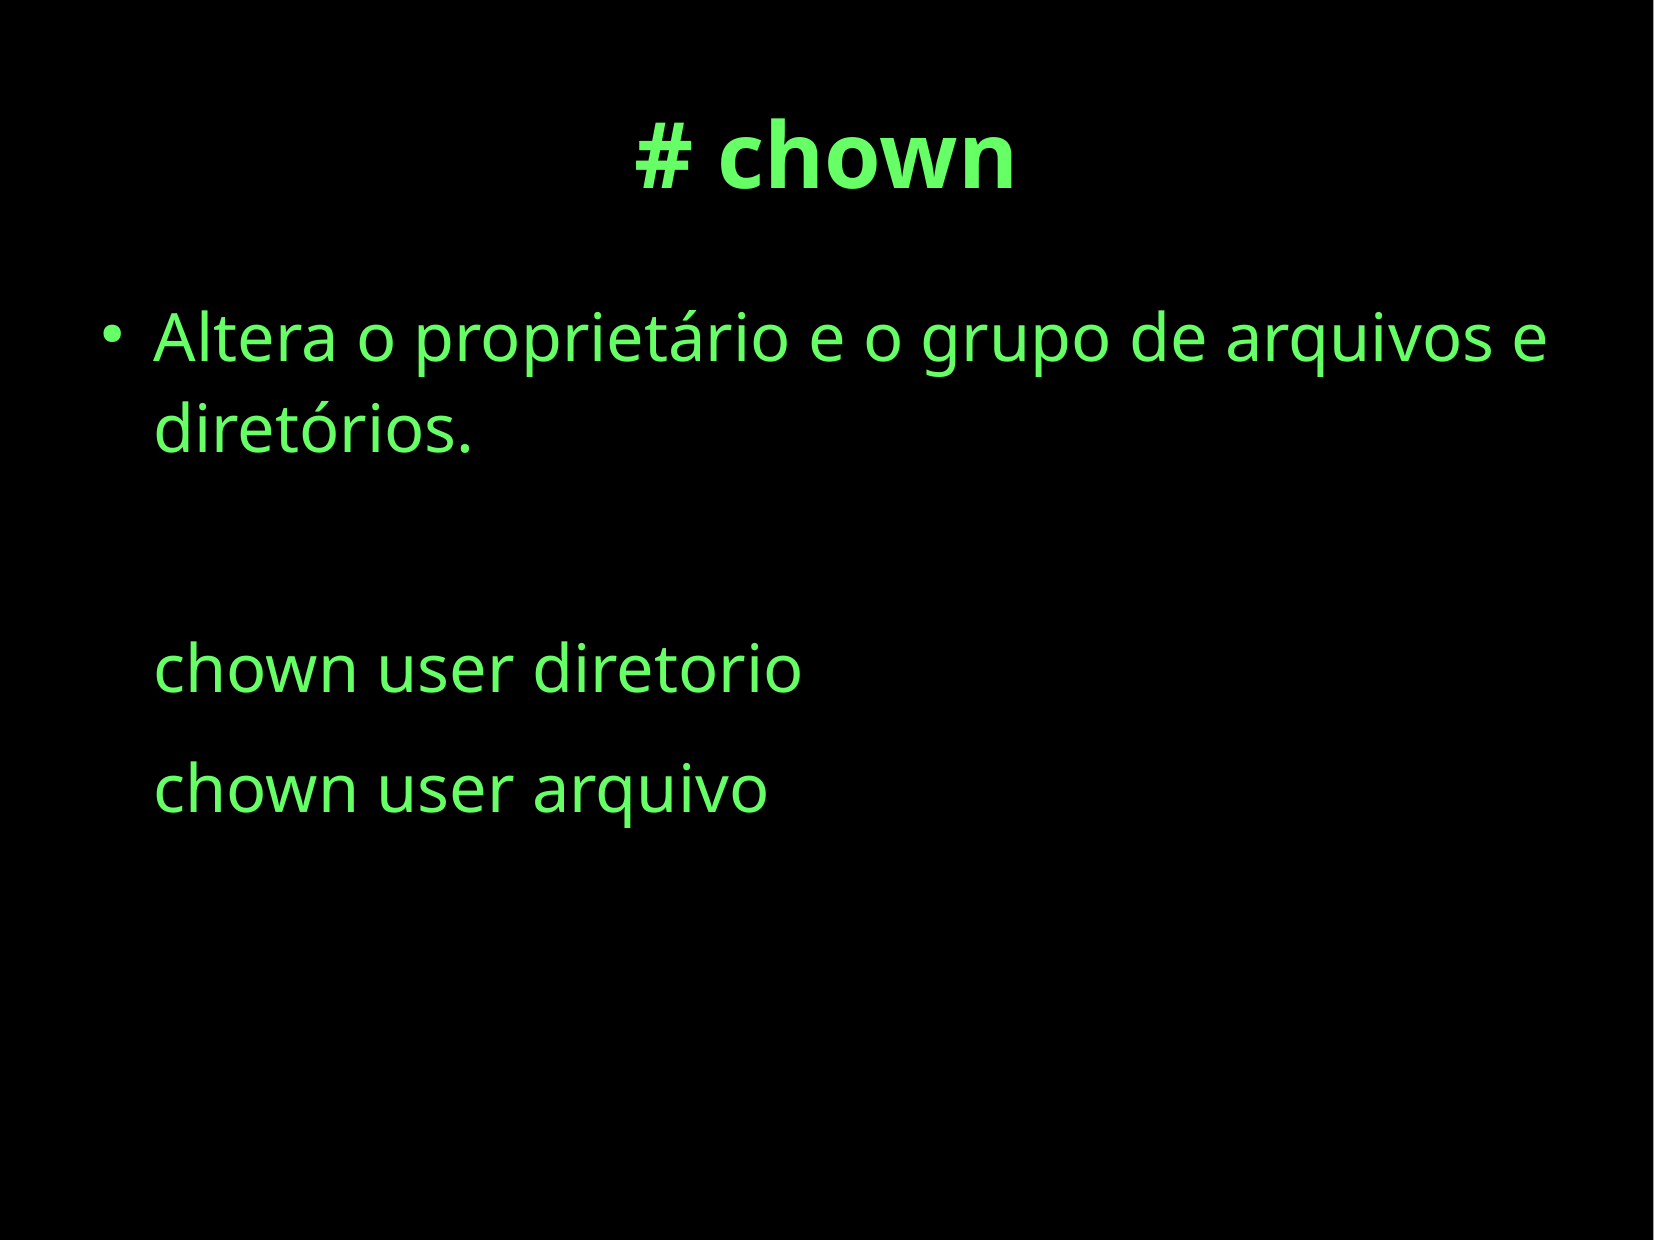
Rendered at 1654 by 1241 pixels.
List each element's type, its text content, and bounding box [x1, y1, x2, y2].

title # chown [82, 49, 1571, 257]
list Altera o proprietário e o grupo de arquivos e diretórios. chown user diretorio chown user arquivo [82, 290, 1571, 1010]
